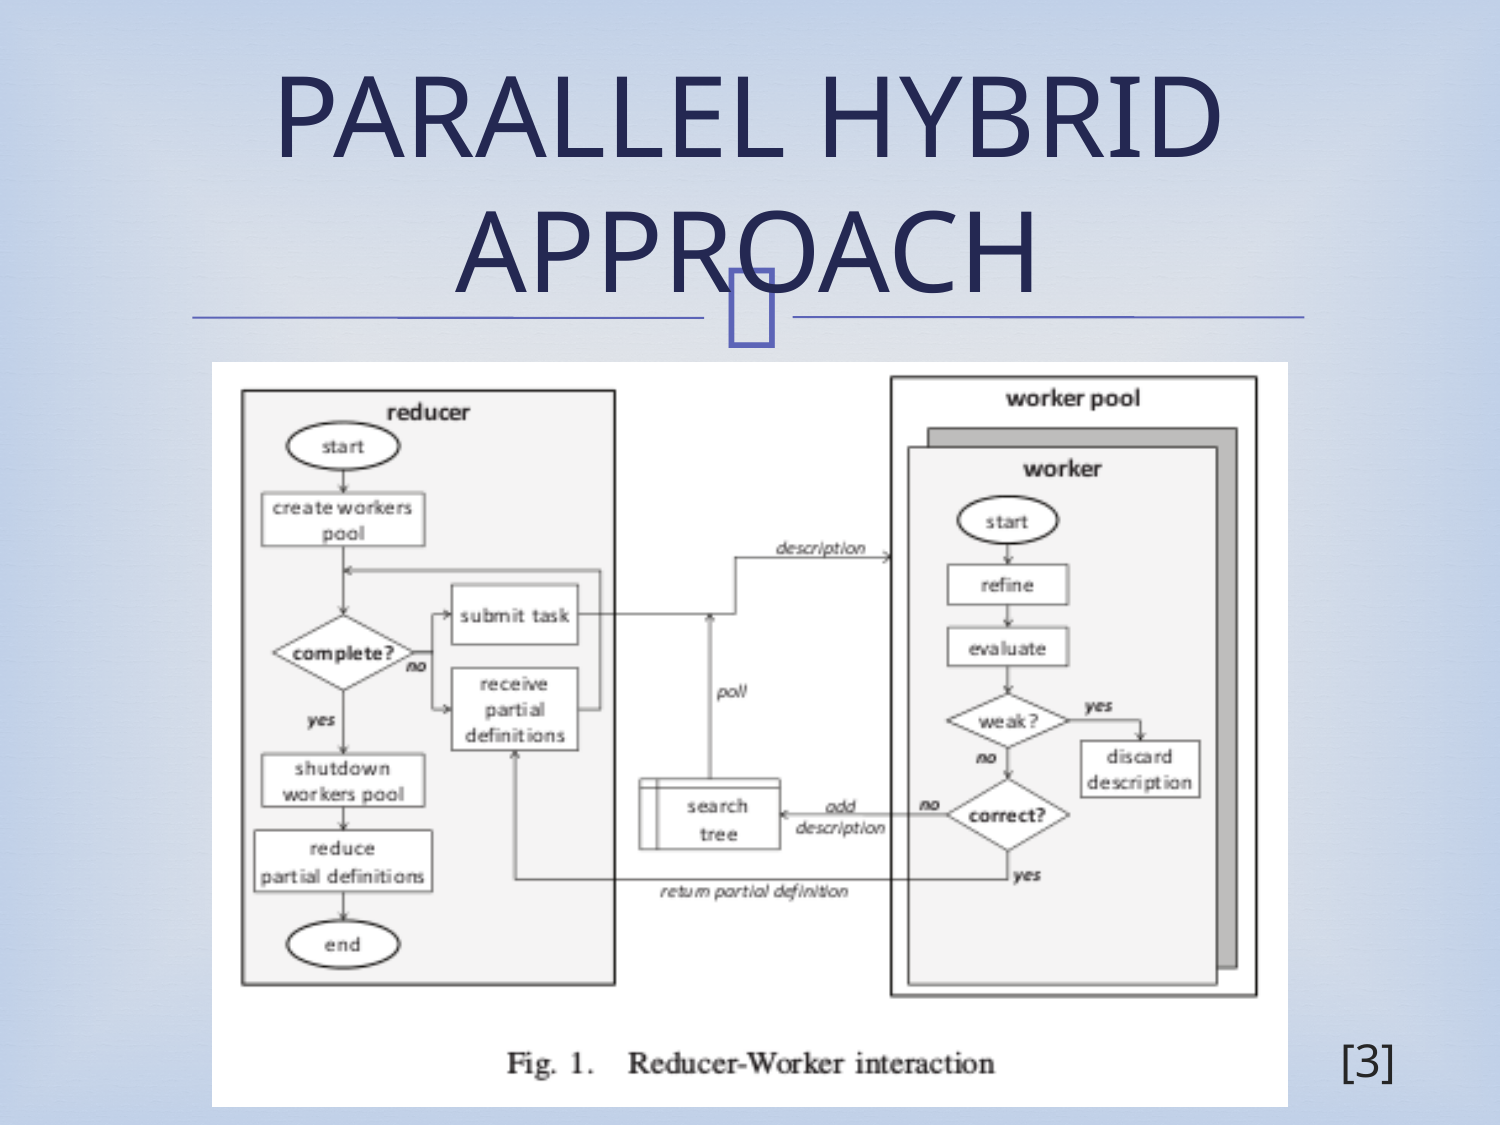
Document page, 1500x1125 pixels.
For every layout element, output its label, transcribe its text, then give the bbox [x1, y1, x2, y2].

list [3] [1325, 1024, 1413, 1107]
title PARALLEL HYBRID APPROACH [112, 93, 1386, 267]
picture [0, 0, 1500, 1125]
